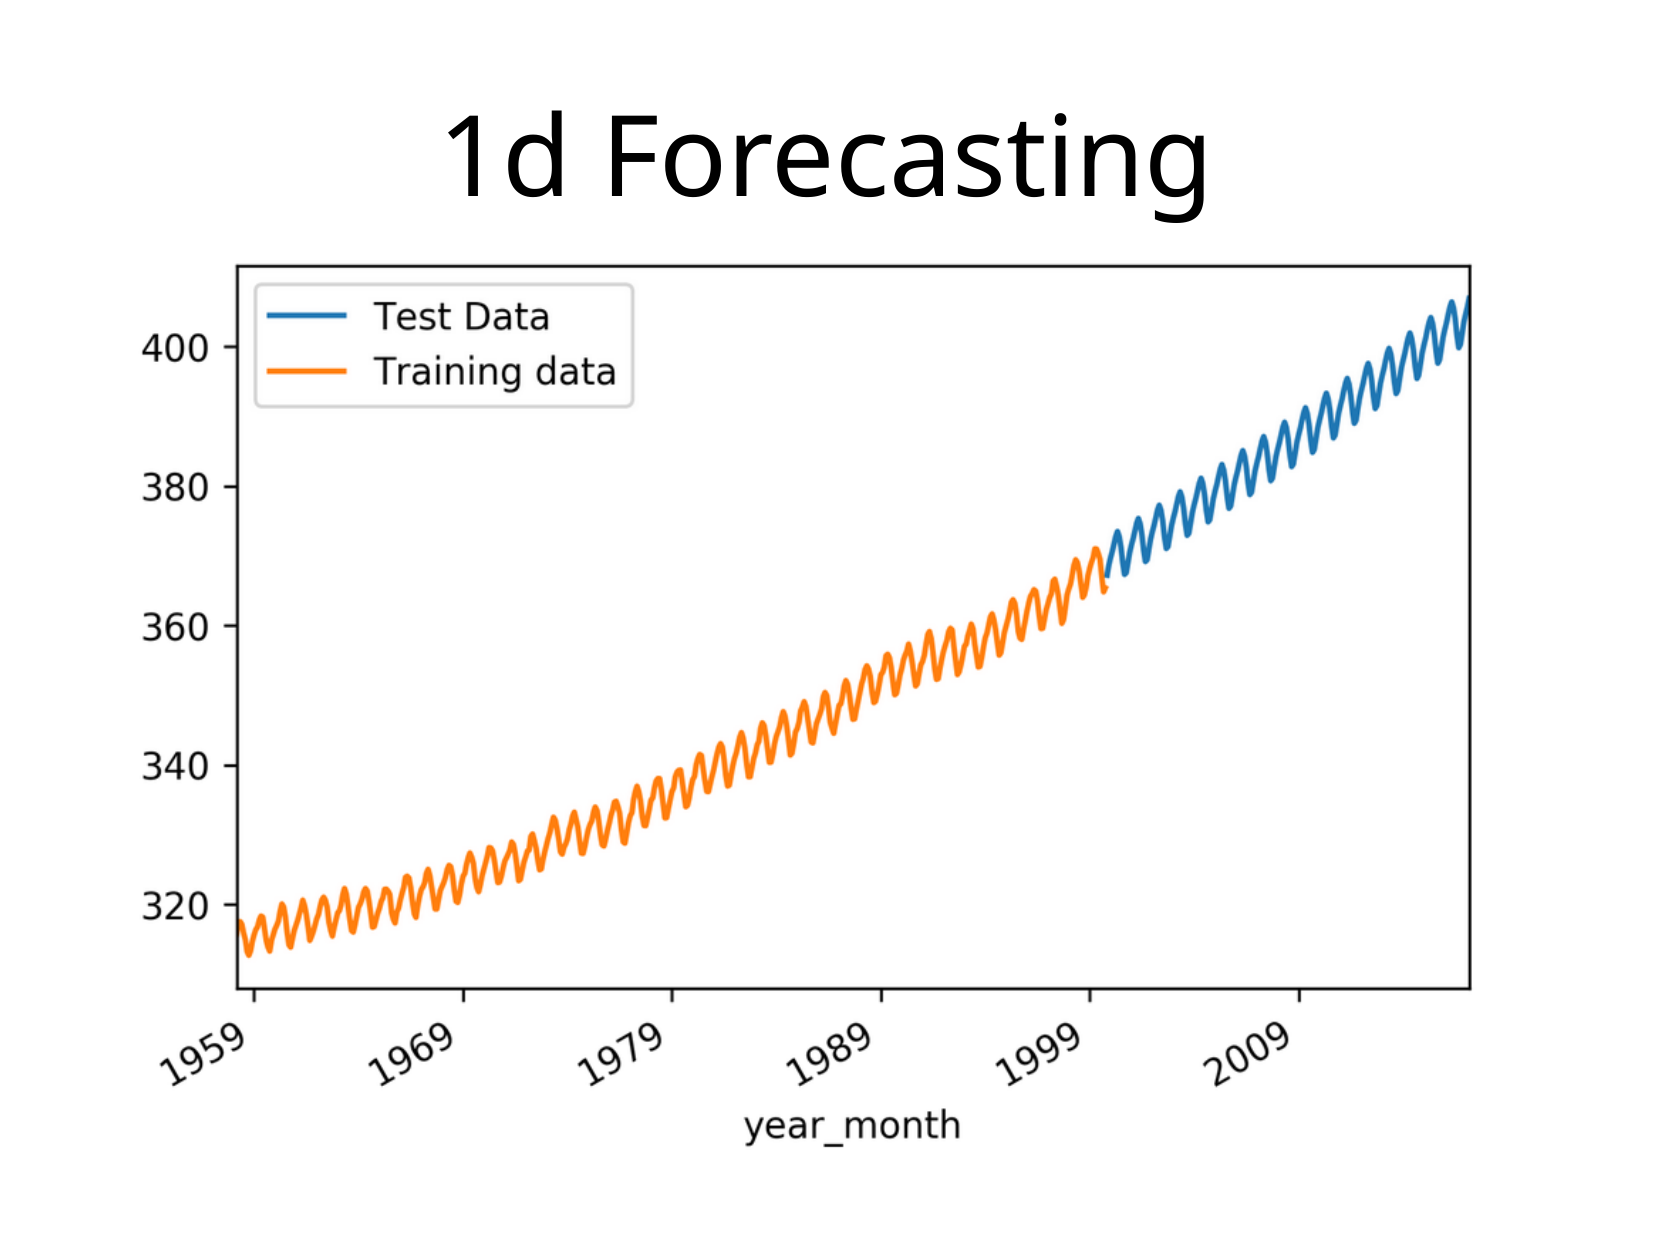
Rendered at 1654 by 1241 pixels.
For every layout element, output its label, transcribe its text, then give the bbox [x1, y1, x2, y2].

picture [120, 224, 1486, 1150]
title 1d Forecasting [82, 49, 1571, 257]
